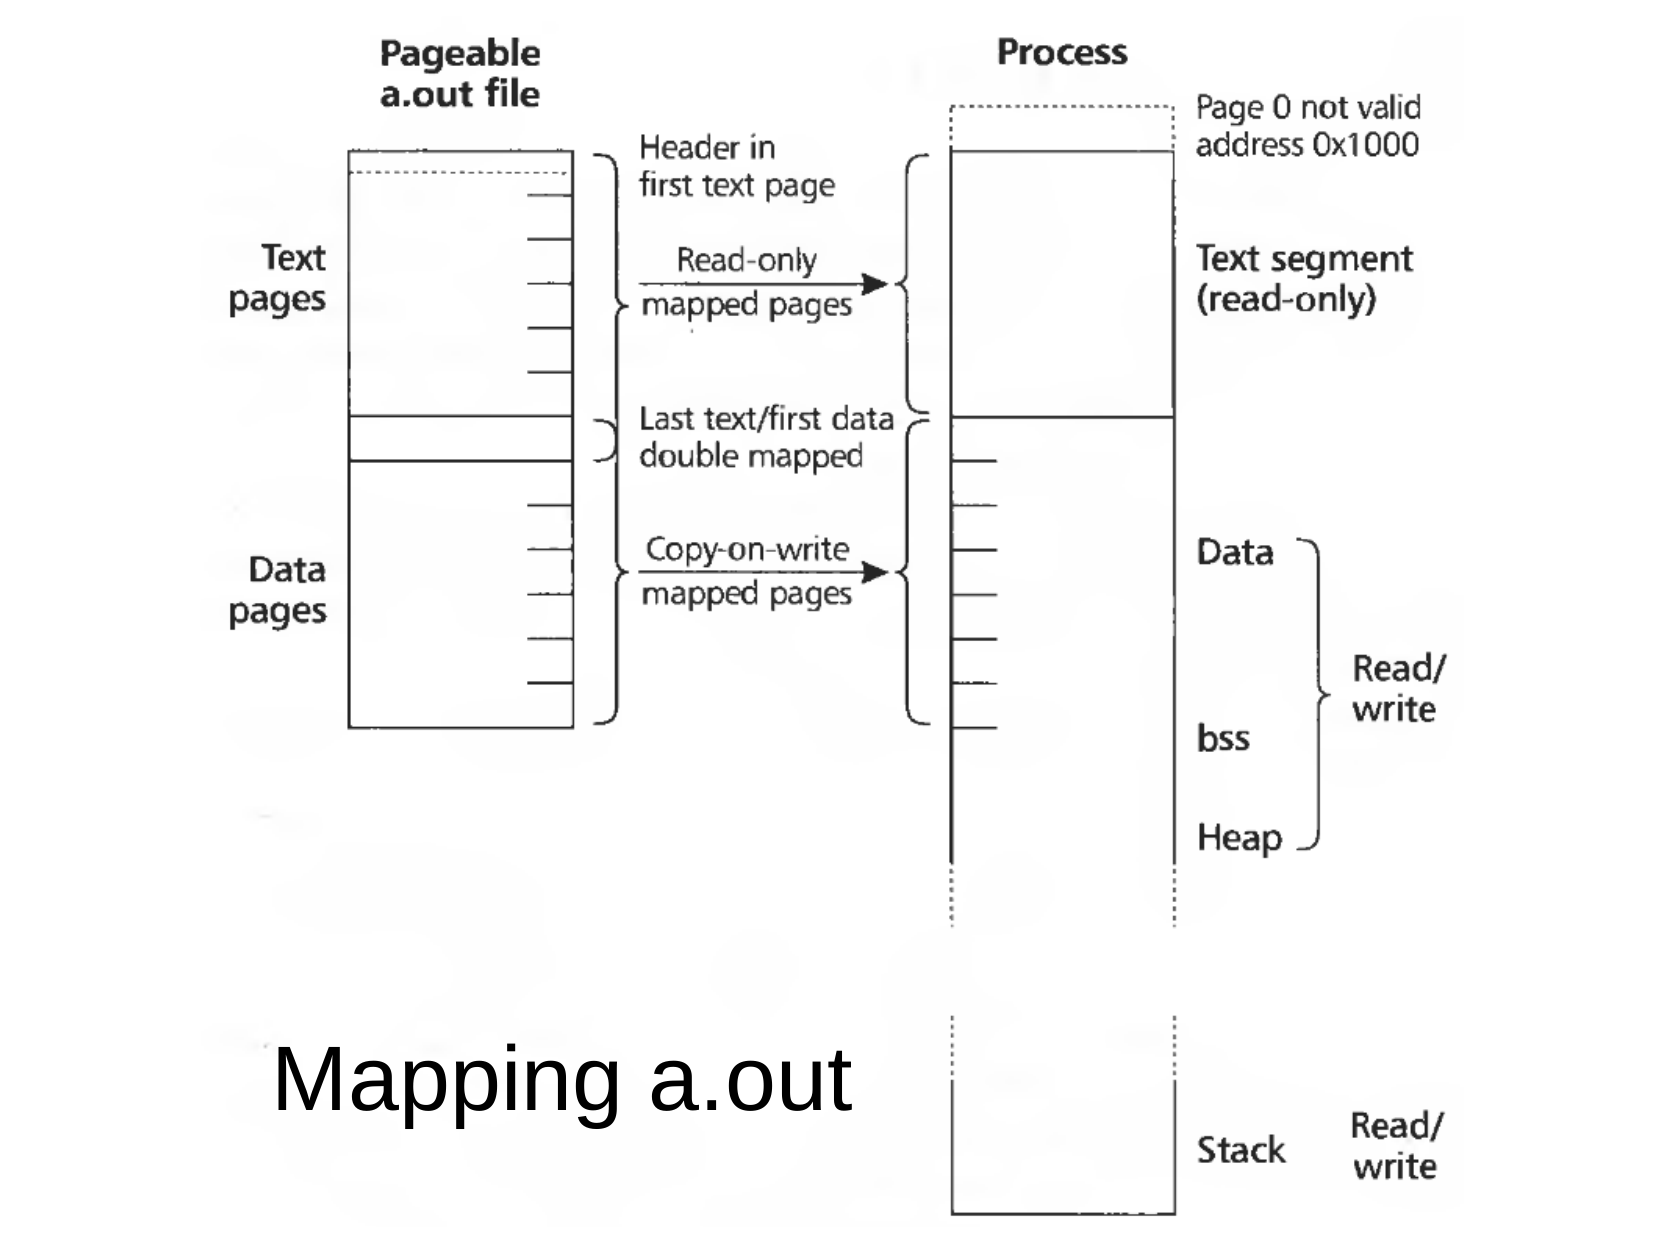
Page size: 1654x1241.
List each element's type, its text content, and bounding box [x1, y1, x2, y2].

title Mapping a.out [37, 975, 1088, 1183]
picture [193, 16, 1464, 1228]
